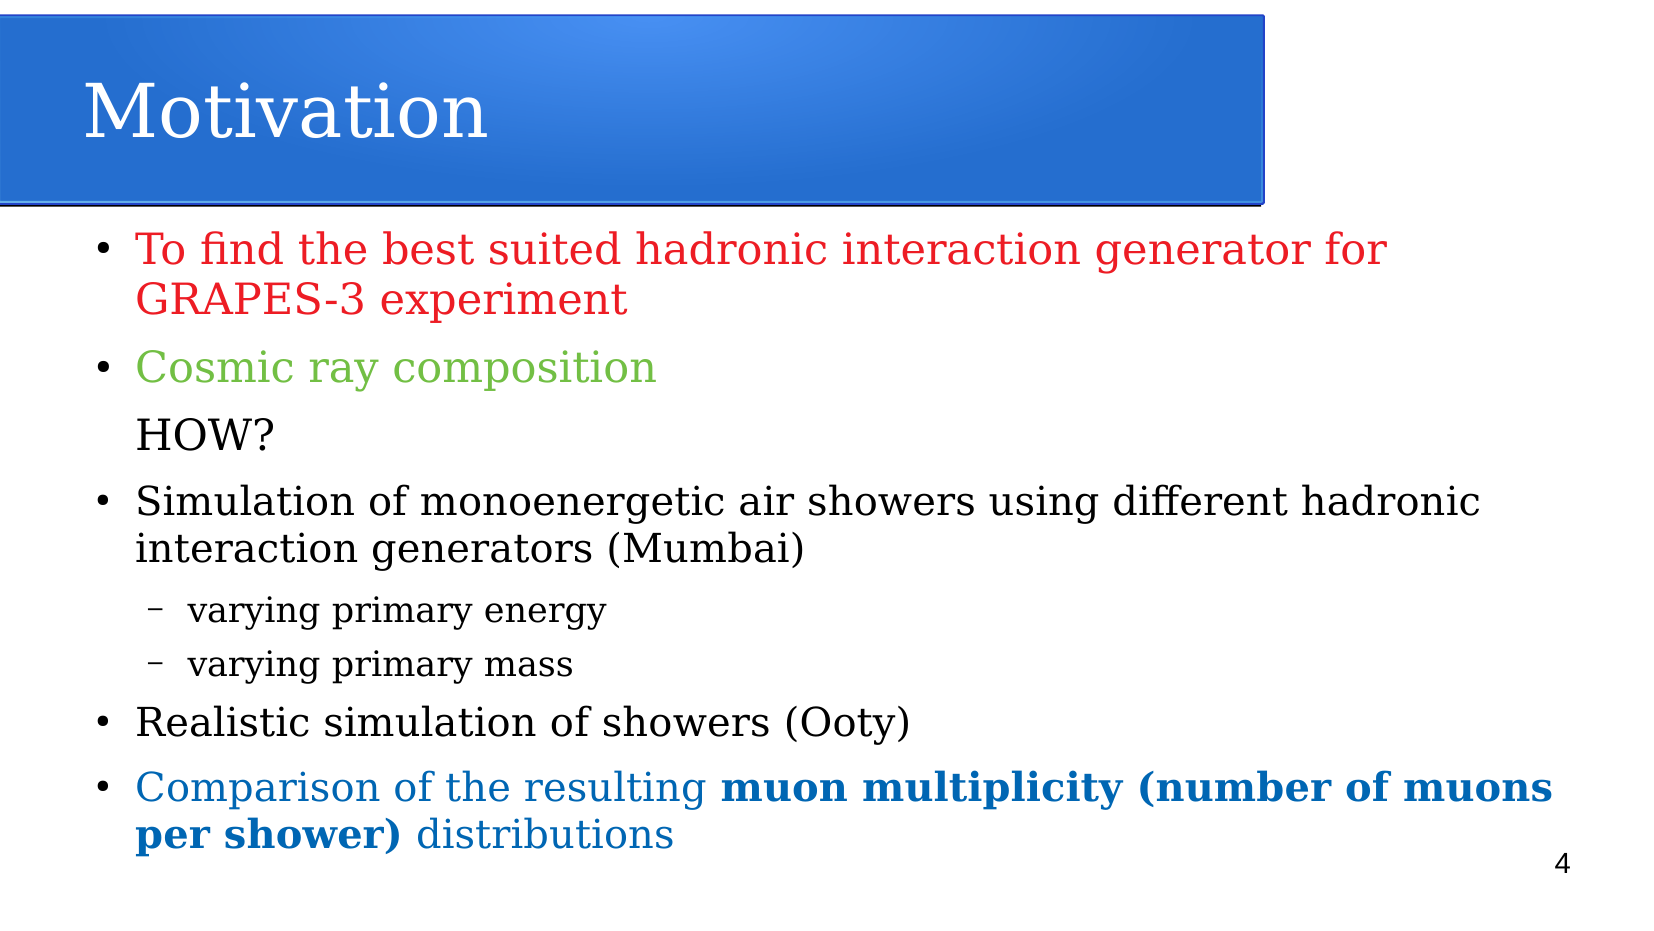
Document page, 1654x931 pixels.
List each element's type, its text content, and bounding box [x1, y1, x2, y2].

title Motivation [82, 35, 1235, 189]
list To find the best suited hadronic interaction generator for GRAPES-3 experiment Cosmic ray composition HOW? Simulation of monoenergetic air showers using different hadronic interaction generators (Mumbai) varying primary energy varying primary mass Realistic simulation of showers (Ooty) Comparison of the resulting muon multiplicity (number of muons per shower) distributions [82, 224, 1571, 863]
